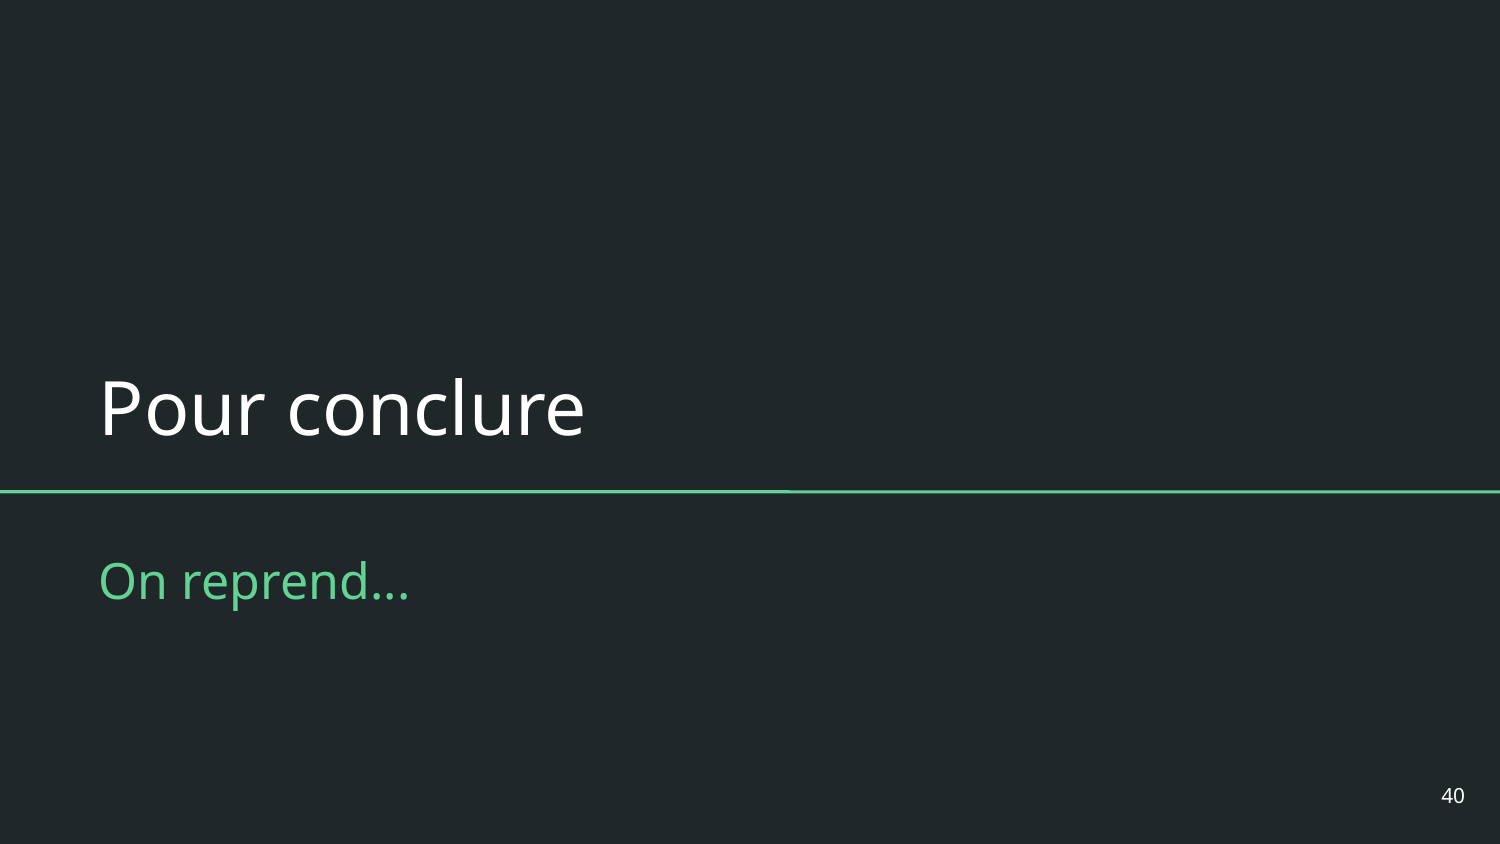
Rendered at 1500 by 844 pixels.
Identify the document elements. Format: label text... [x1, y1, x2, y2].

text_box On reprend... [83, 525, 1388, 625]
slide_number <numéro> [1389, 764, 1480, 830]
title Pour conclure [83, 337, 1417, 466]
